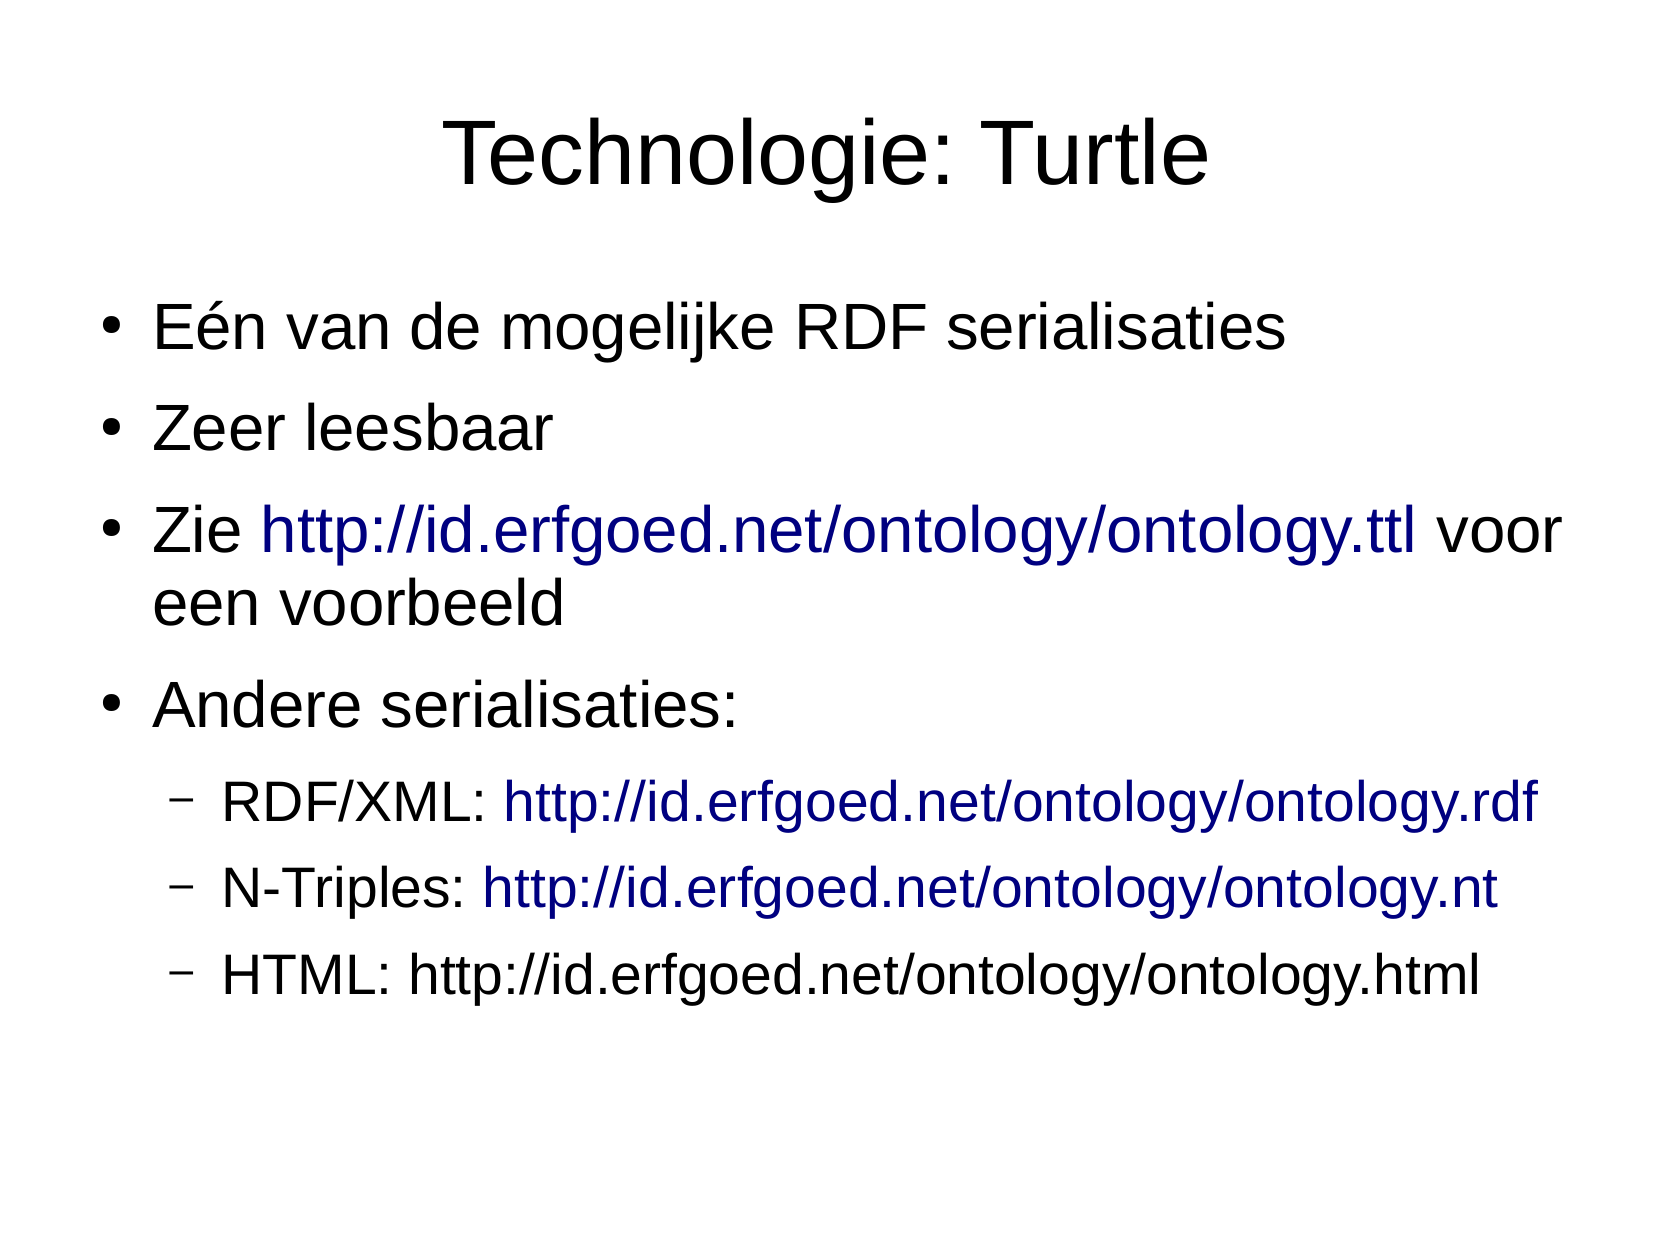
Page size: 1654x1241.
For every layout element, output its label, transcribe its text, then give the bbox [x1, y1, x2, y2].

title Technologie: Turtle [82, 49, 1571, 257]
list Eén van de mogelijke RDF serialisaties Zeer leesbaar Zie http://id.erfgoed.net/ontology/ontology.ttl voor een voorbeeld Andere serialisaties: RDF/XML: http://id.erfgoed.net/ontology/ontology.rdf N-Triples: http://id.erfgoed.net/ontology/ontology.nt HTML: http://id.erfgoed.net/ontology/ontology.html [82, 290, 1571, 1010]
